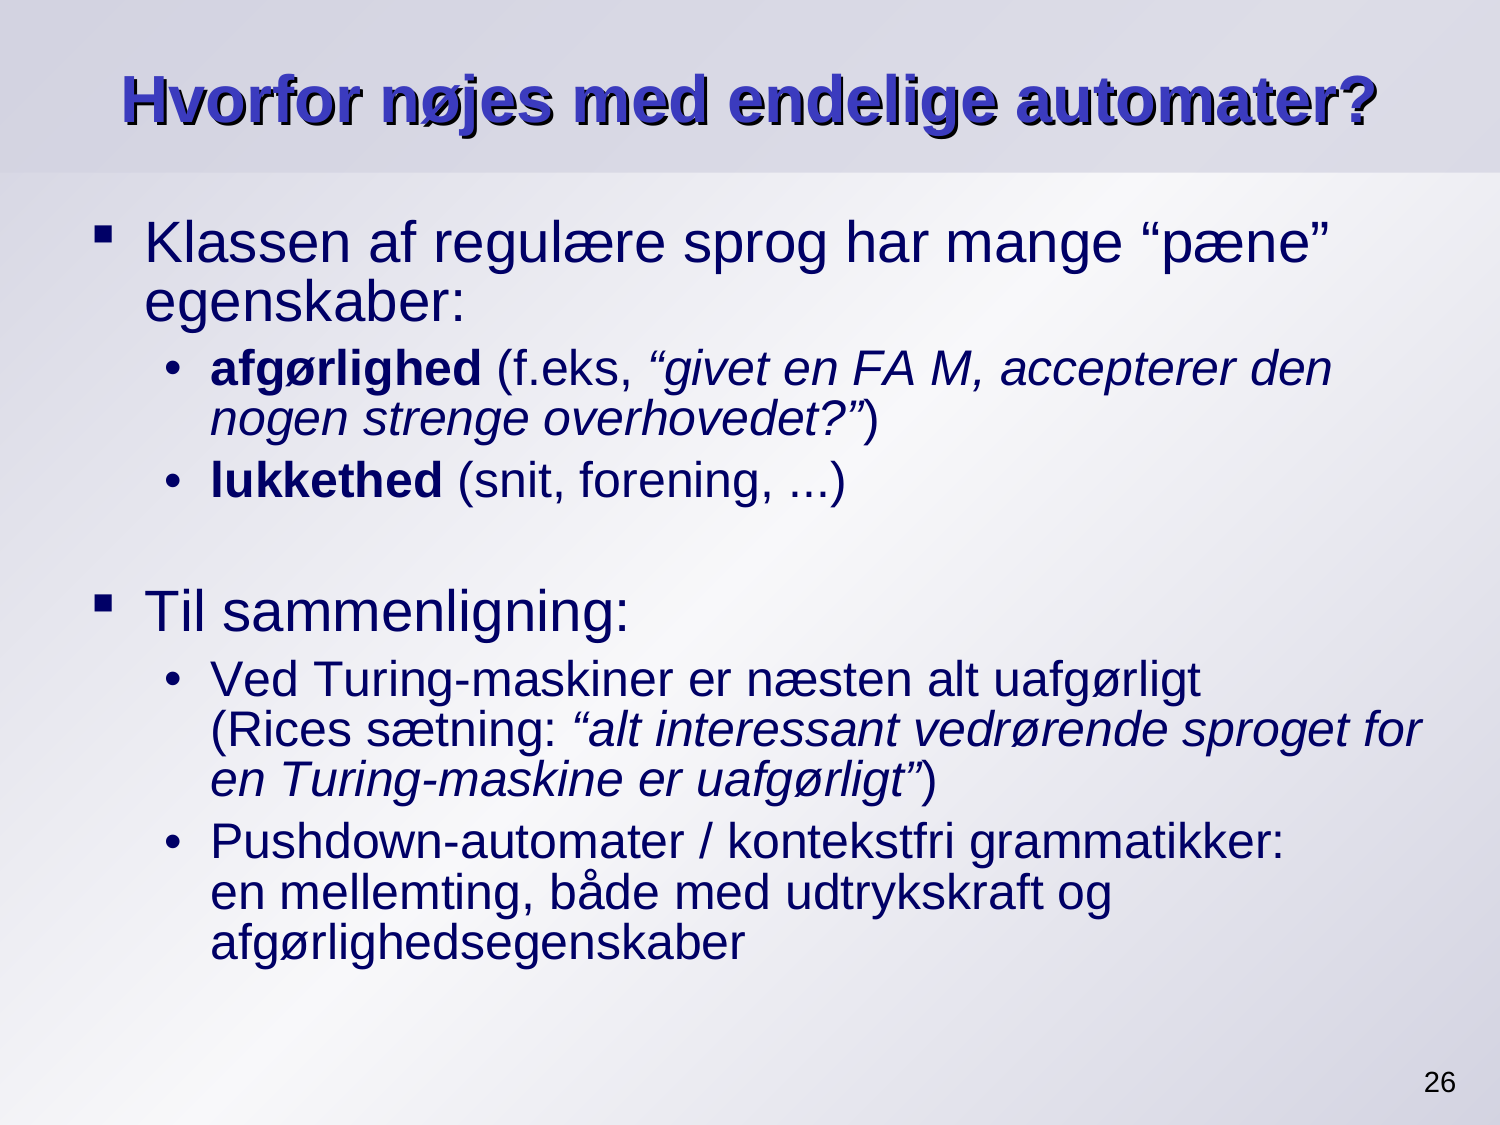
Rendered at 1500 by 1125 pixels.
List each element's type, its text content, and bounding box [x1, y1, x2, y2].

title Hvorfor nøjes med endelige automater? [75, 24, 1426, 174]
list Klassen af regulære sprog har mange “pæne” egenskaber: afgørlighed (f.eks, “givet en FA M, accepterer den nogen strenge overhovedet?”) lukkethed (snit, forening, ...) Til sammenligning: Ved Turing-maskiner er næsten alt uafgørligt (Rices sætning: “alt interessant vedrørende sproget for en Turing-maskine er uafgørligt”) Pushdown-automater / kontekstfri grammatikker: en mellemting, både med udtrykskraft og afgørlighedsegenskaber [74, 208, 1459, 1048]
